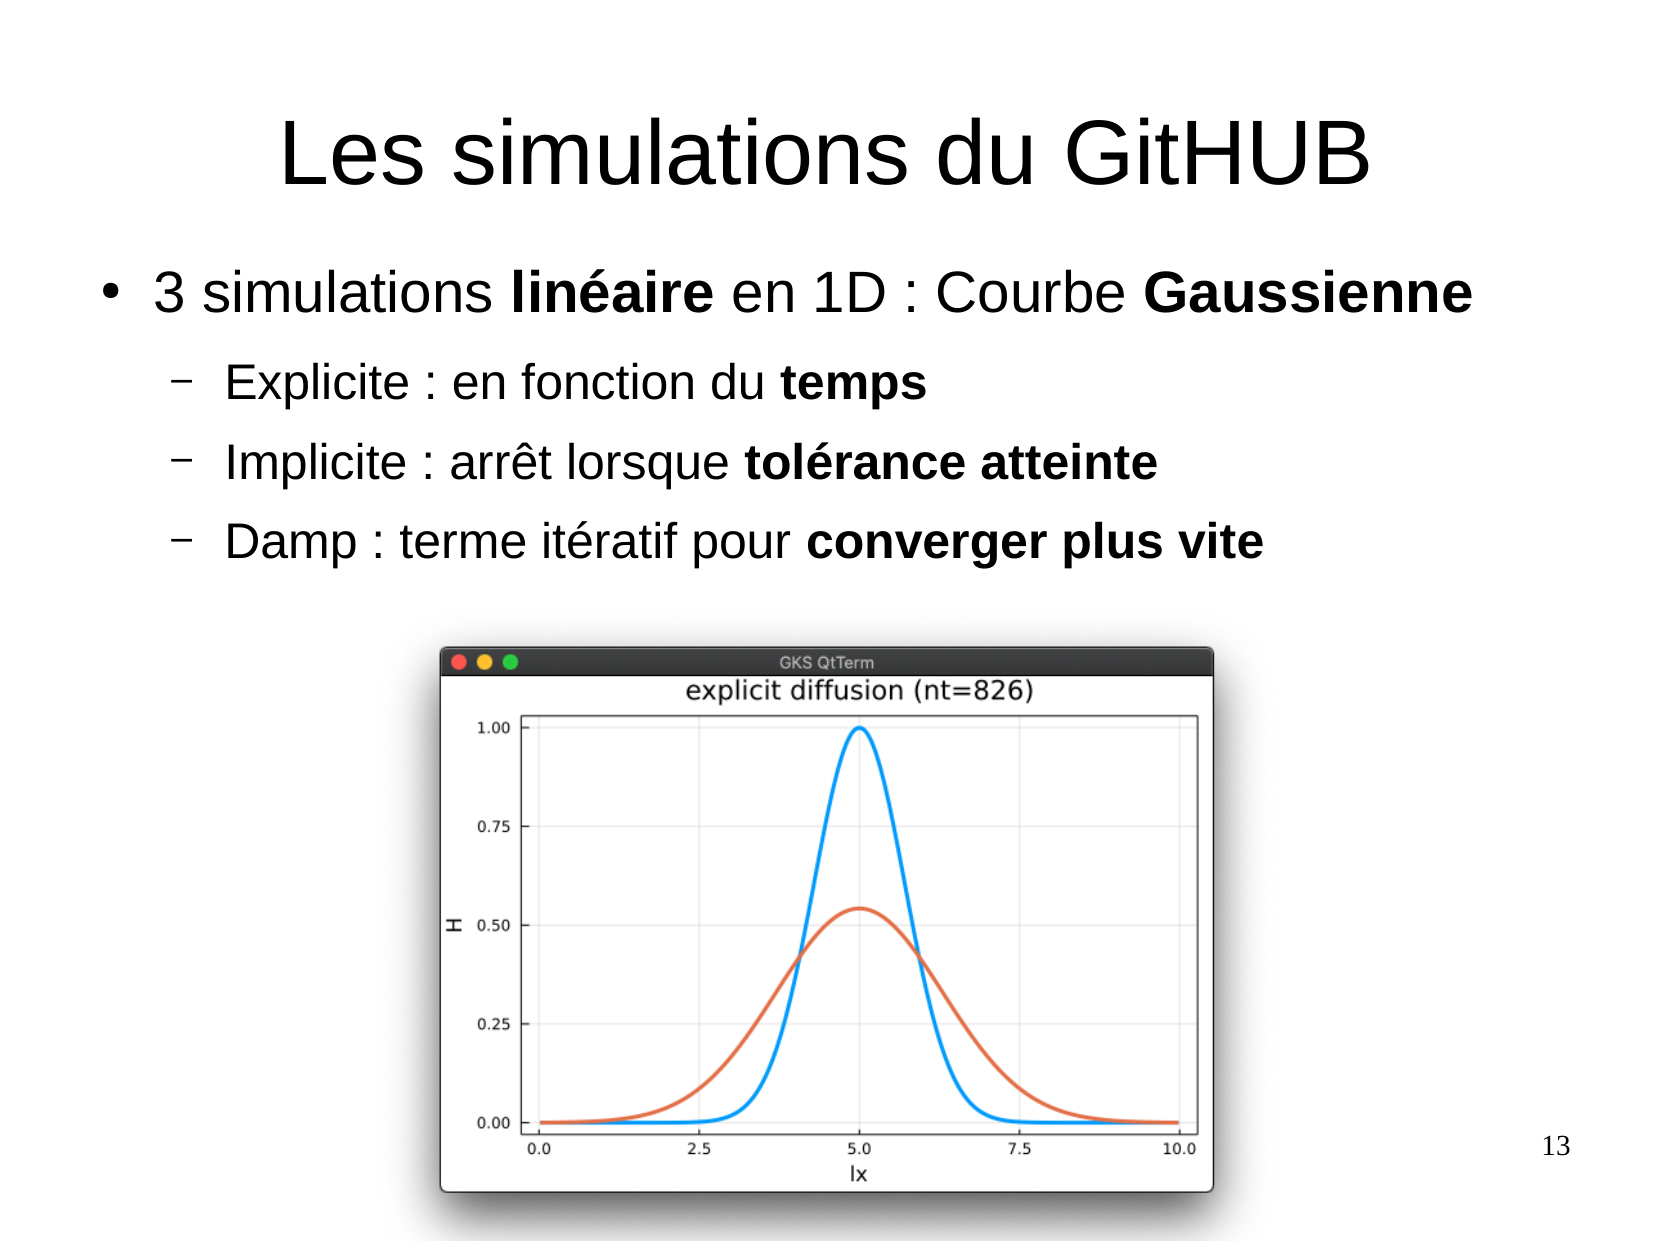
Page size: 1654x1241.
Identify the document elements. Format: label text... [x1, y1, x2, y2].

list 3 simulations linéaire en 1D : Courbe Gaussienne Explicite : en fonction du temps Implicite : arrêt lorsque tolérance atteinte Damp : terme itératif pour converger plus vite [82, 260, 1571, 631]
title Les simulations du GitHUB [82, 49, 1571, 257]
picture [369, 599, 1285, 1241]
